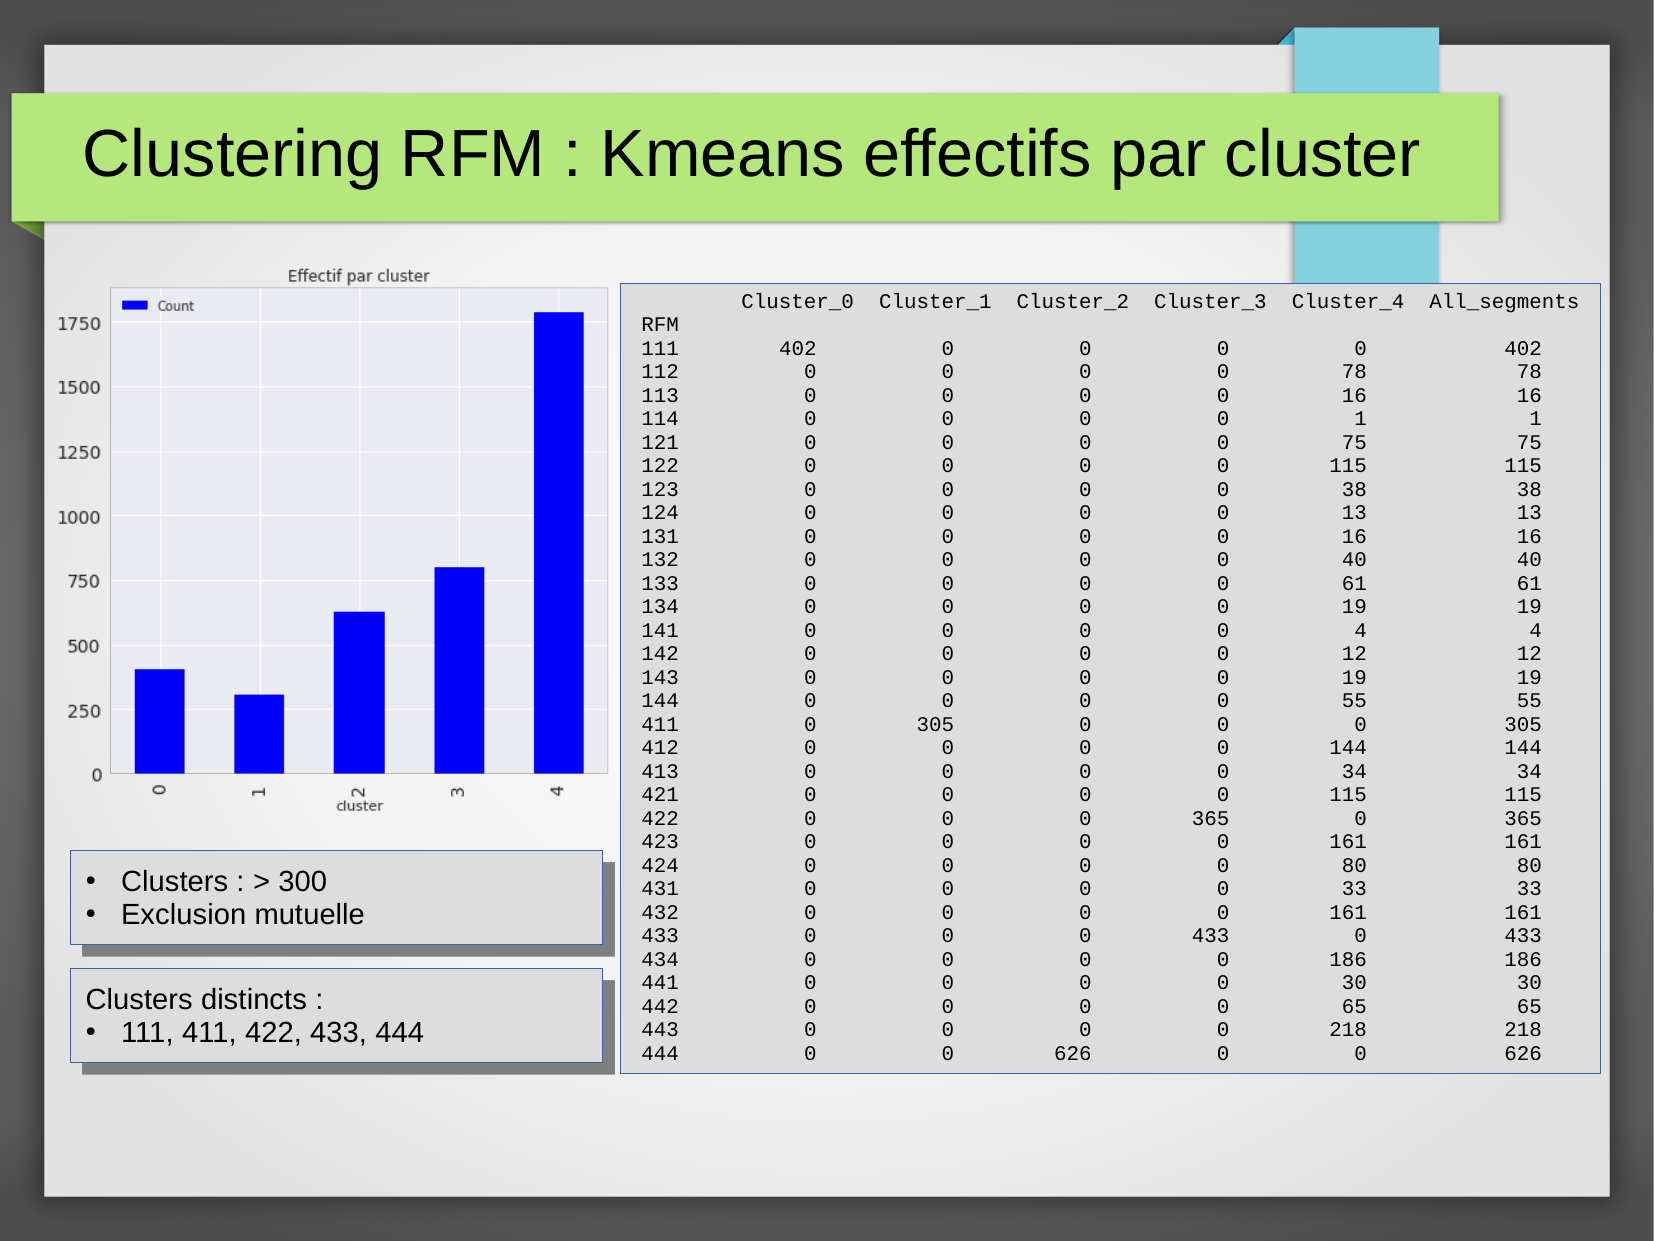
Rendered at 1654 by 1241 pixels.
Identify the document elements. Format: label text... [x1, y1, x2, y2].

text_box Clusters distincts : 111, 411, 422, 433, 444 [70, 968, 603, 1063]
text_box Clusters : > 300 Exclusion mutuelle [70, 850, 603, 945]
title Clustering RFM : Kmeans effectifs par cluster [82, 94, 1477, 213]
picture [0, 0, 1654, 1241]
text_box Cluster_0 Cluster_1 Cluster_2 Cluster_3 Cluster_4 All_segments RFM 111 402 0 0 0 0 402 112 0 0 0 0 78 78 113 0 0 0 0 16 16 114 0 0 0 0 1 1 121 0 0 0 0 75 75 122 0 0 0 0 115 115 123 0 0 0 0 38 38 124 0 0 0 0 13 13 131 0 0 0 0 16 16 132 0 0 0 0 40 40 133 0 0 0 0 61 61 134 0 0 0 0 19 19 141 0 0 0 0 4 4 142 0 0 0 0 12 12 143 0 0 0 0 19 19 144 0 0 0 0 55 55 411 0 305 0 0 0 305 412 0 0 0 0 144 144 413 0 0 0 0 34 34 421 0 0 0 0 115 115 422 0 0 0 365 0 365 423 0 0 0 0 161 161 424 0 0 0 0 80 80 431 0 0 0 0 33 33 432 0 0 0 0 161 161 433 0 0 0 433 0 433 434 0 0 0 0 186 186 441 0 0 0 0 30 30 442 0 0 0 0 65 65 443 0 0 0 0 218 218 444 0 0 626 0 0 626 [620, 283, 1601, 1074]
